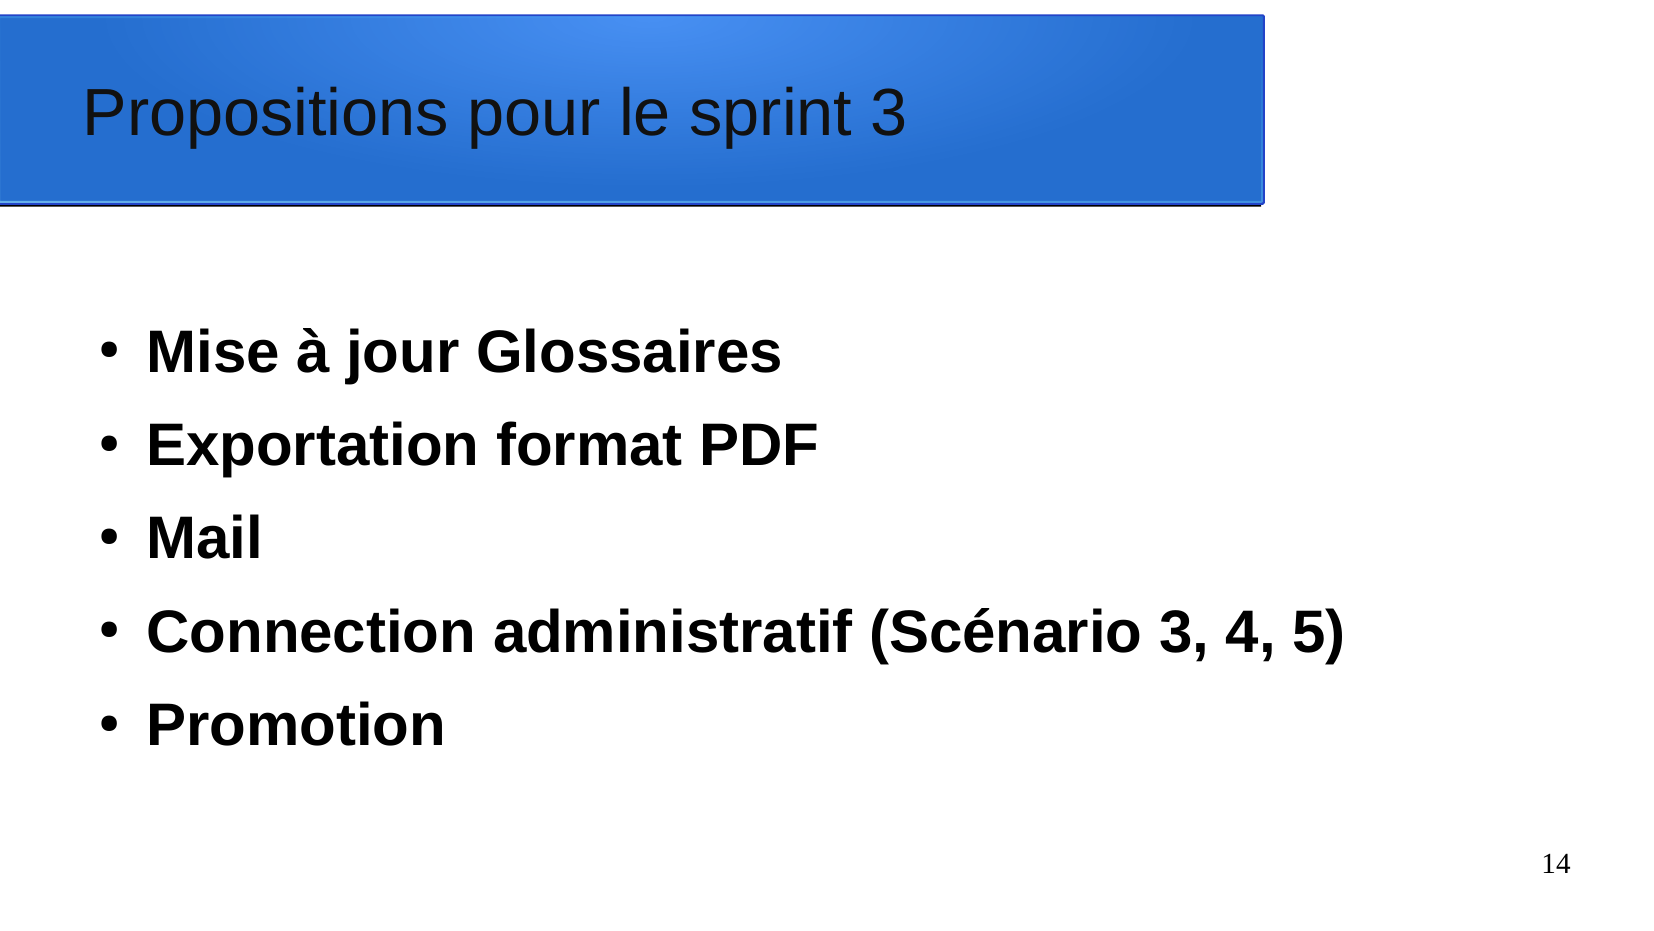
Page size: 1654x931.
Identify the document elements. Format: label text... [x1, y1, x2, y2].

title Propositions pour le sprint 3 [82, 35, 1235, 189]
list Mise à jour Glossaires Exportation format PDF Mail Connection administratif (Scénario 3, 4, 5) Promotion [82, 224, 1571, 764]
